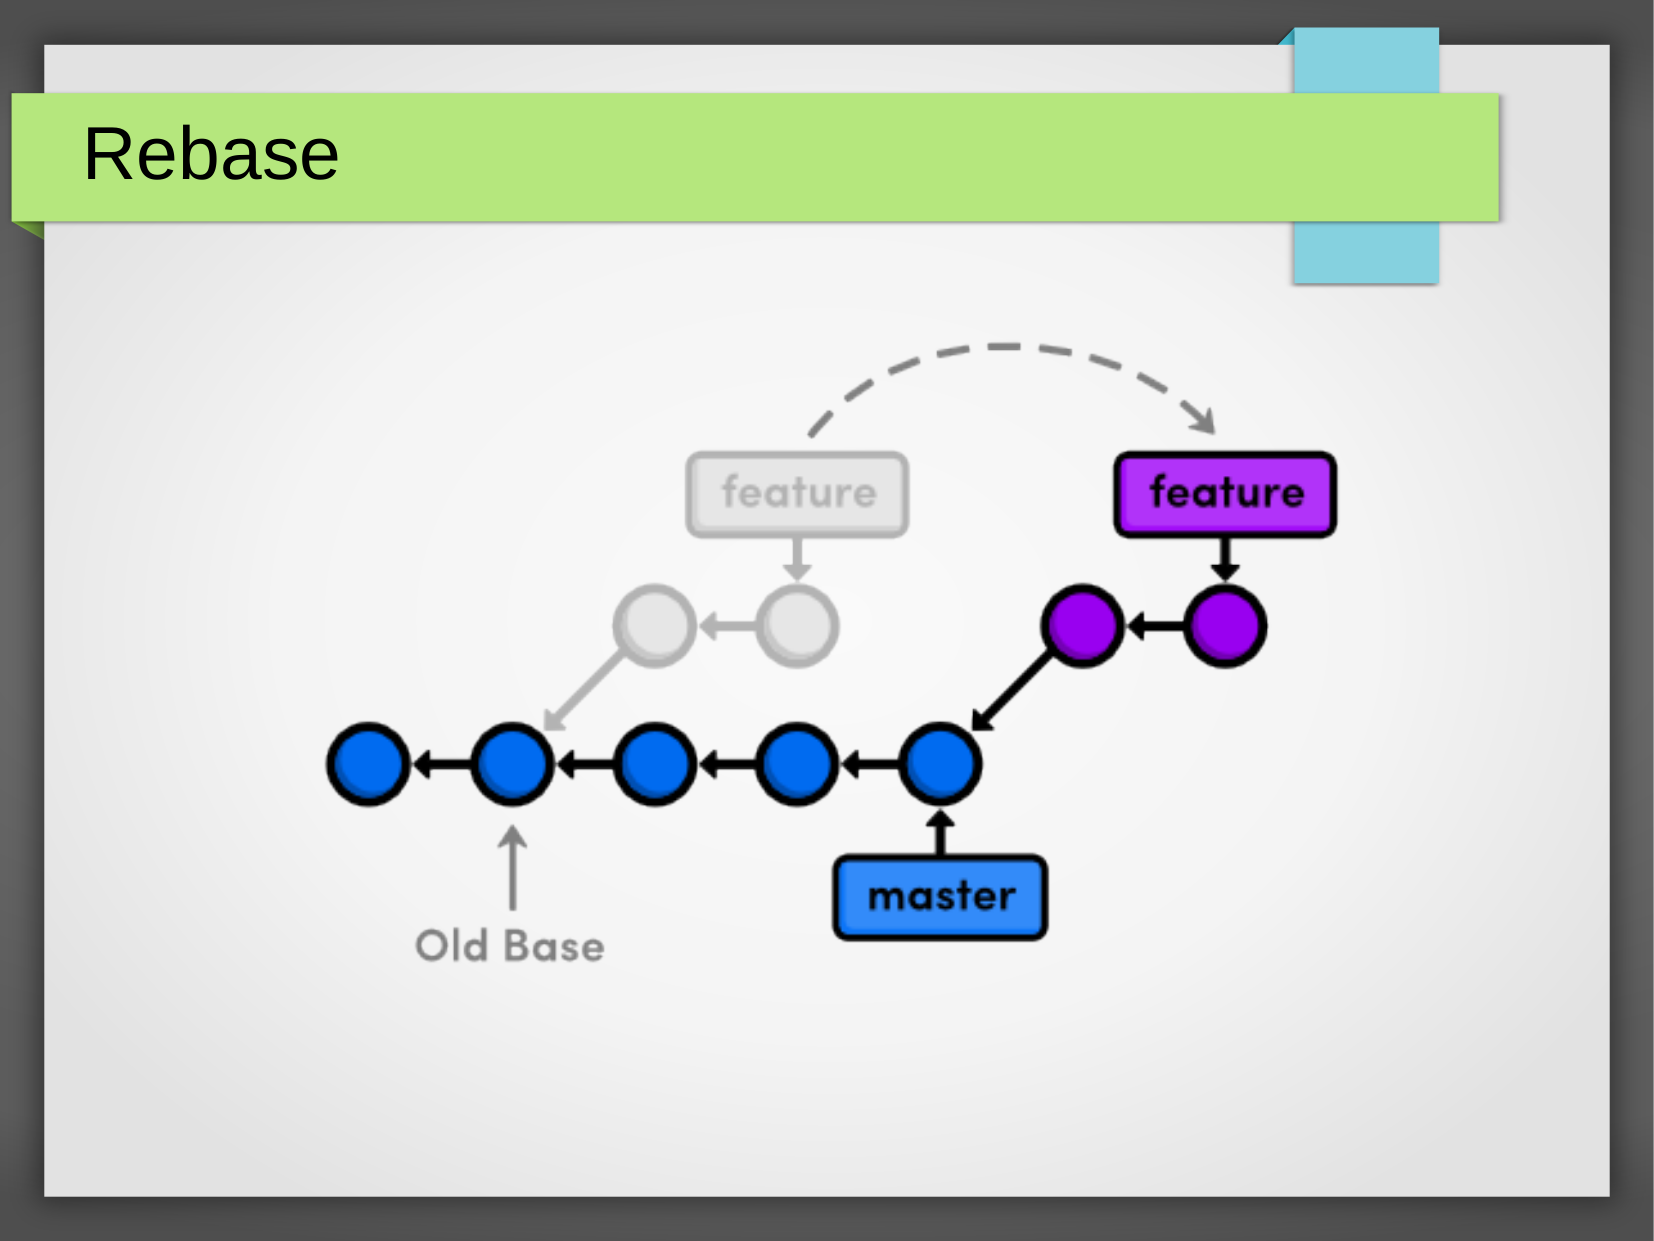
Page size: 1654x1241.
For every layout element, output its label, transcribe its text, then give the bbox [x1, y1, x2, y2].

picture [0, 0, 1654, 1241]
title Rebase [82, 94, 1264, 213]
